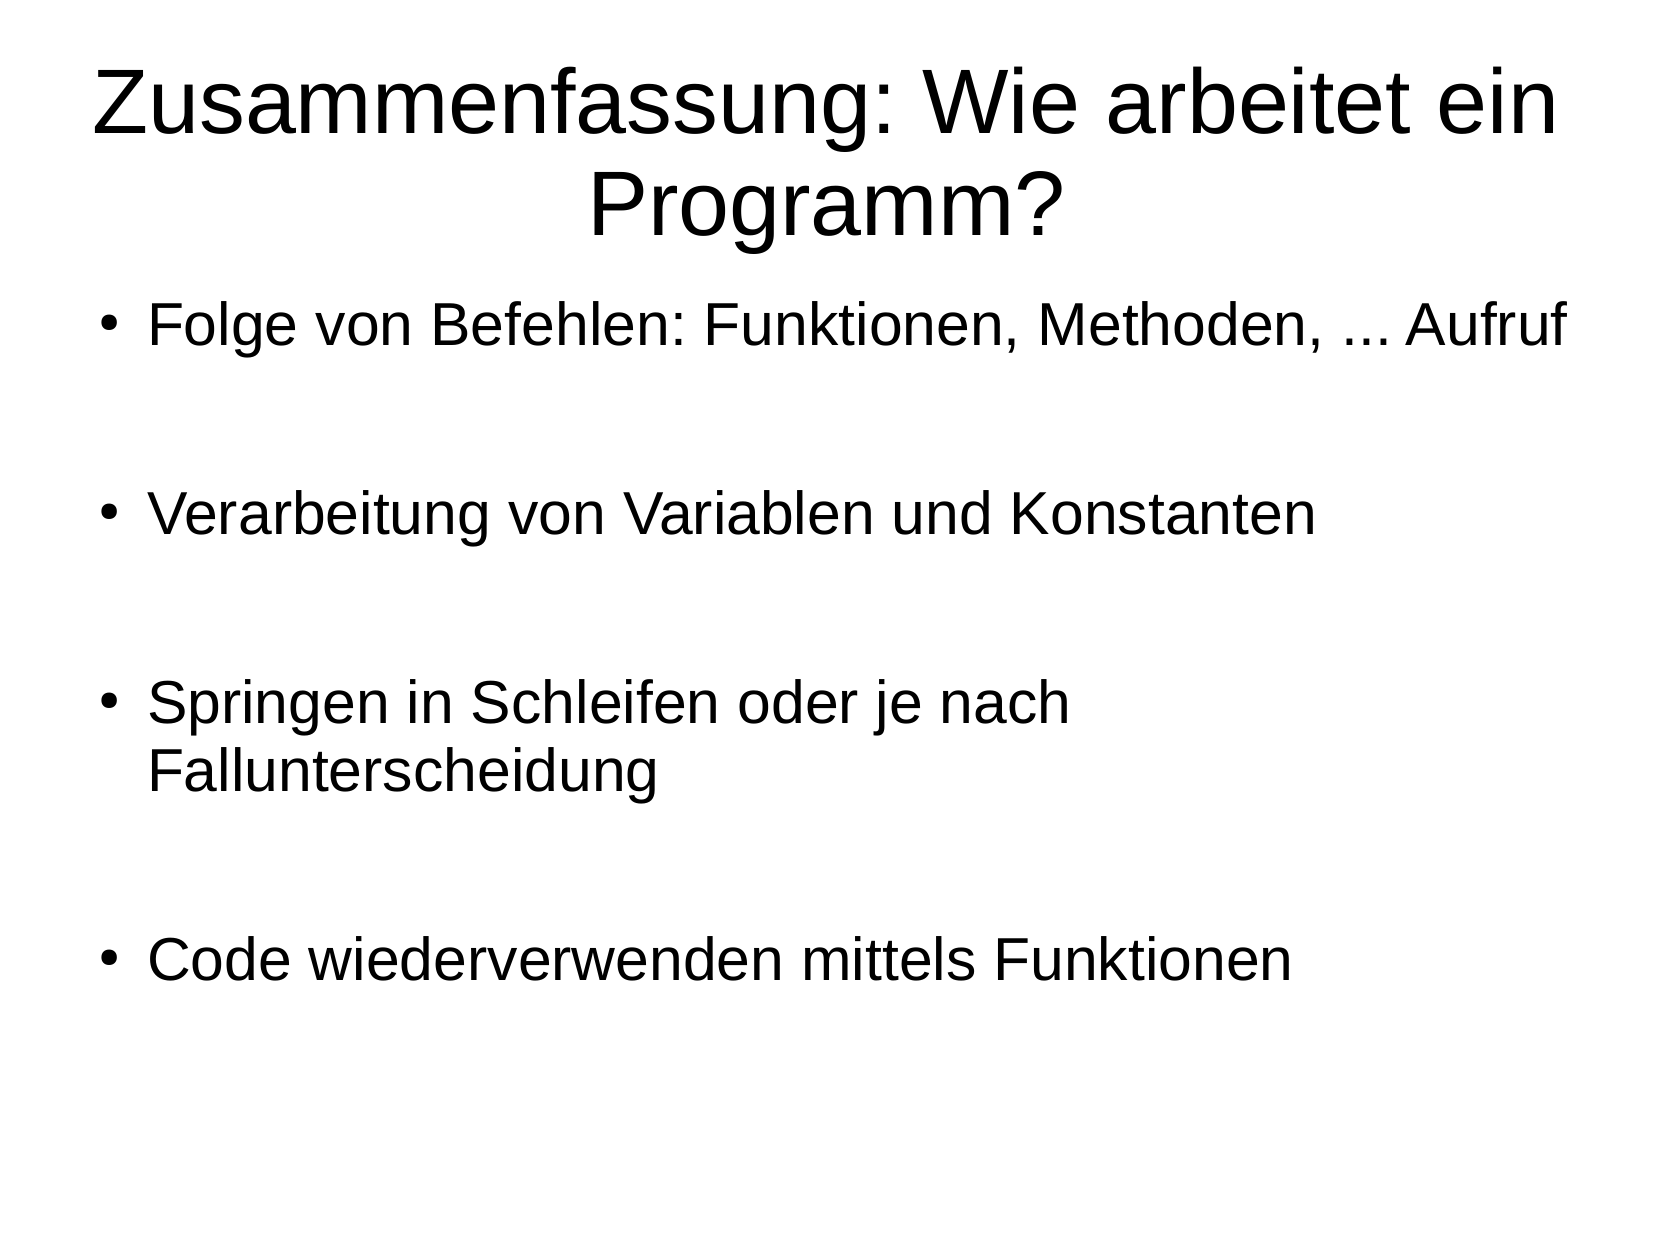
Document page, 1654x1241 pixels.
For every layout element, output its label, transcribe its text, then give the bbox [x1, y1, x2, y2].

title Zusammenfassung: Wie arbeitet ein Programm? [82, 49, 1571, 257]
list Folge von Befehlen: Funktionen, Methoden, ... Aufruf Verarbeitung von Variablen und Konstanten Springen in Schleifen oder je nach Fallunterscheidung Code wiederverwenden mittels Funktionen [82, 290, 1571, 1010]
